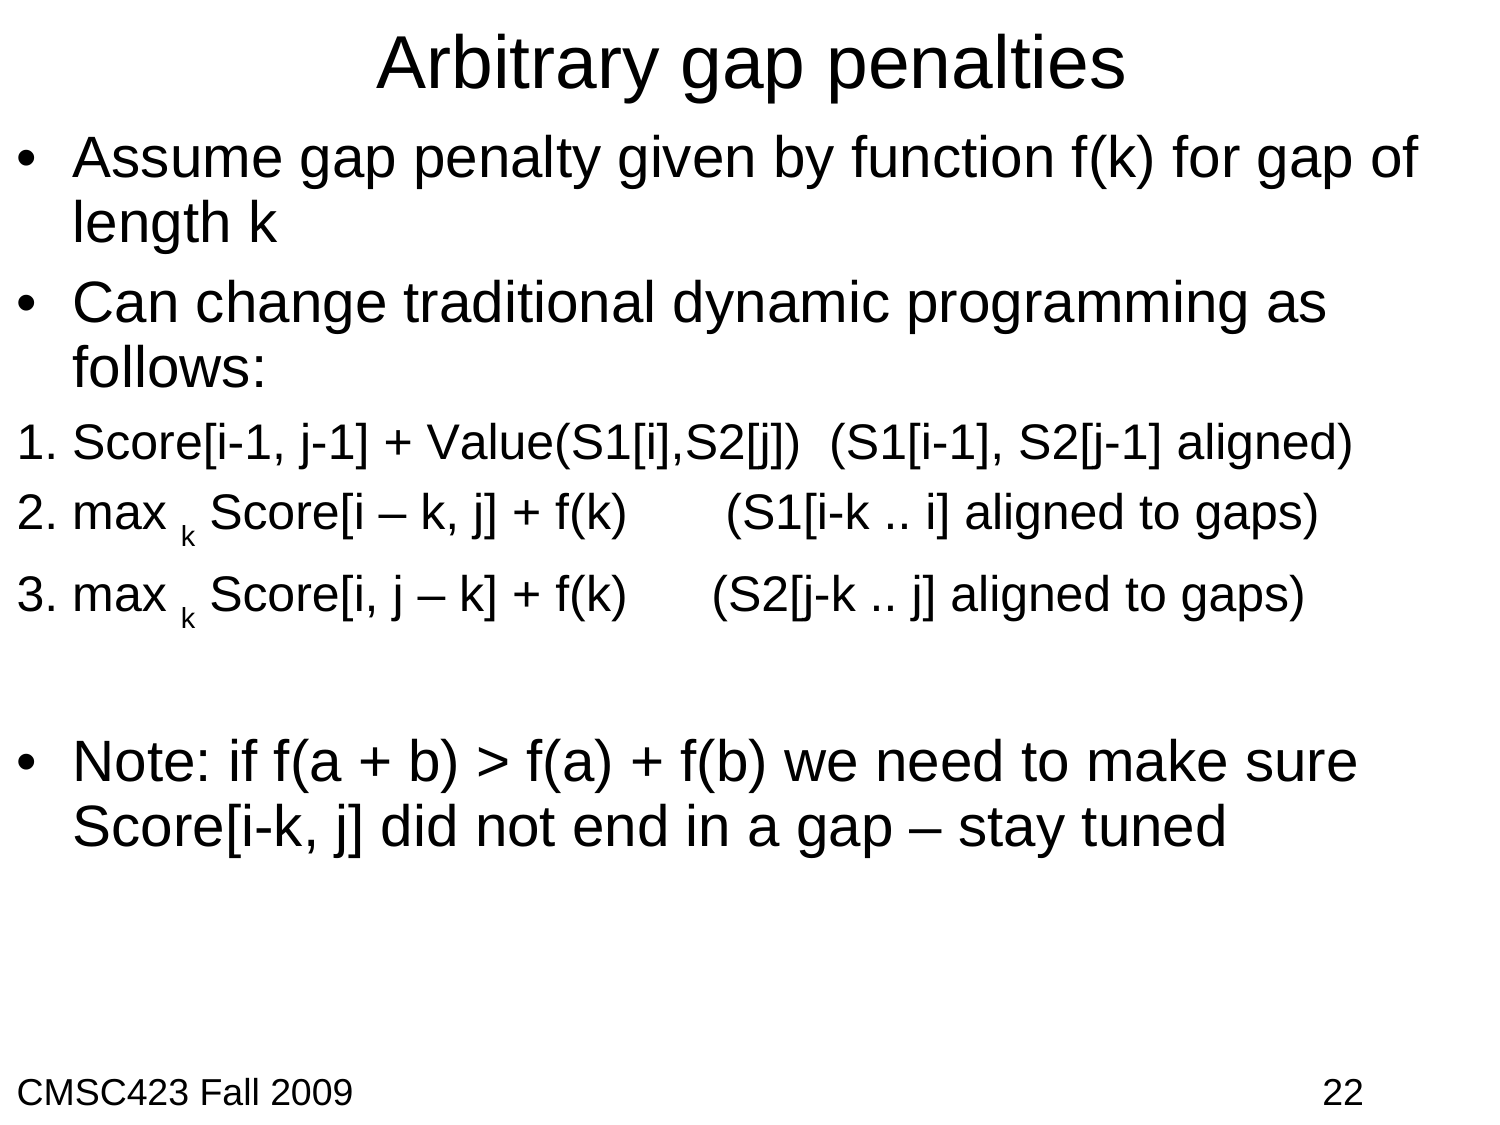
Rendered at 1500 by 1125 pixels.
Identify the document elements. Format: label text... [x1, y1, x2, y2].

list Assume gap penalty given by function f(k) for gap of length k Can change traditional dynamic programming as follows: 1. Score[i-1, j-1] + Value(S1[i],S2[j]) (S1[i-1], S2[j-1] aligned) 2. max k Score[i – k, j] + f(k) (S1[i-k .. i] aligned to gaps) 3. max k Score[i, j – k] + f(k) (S2[j-k .. j] aligned to gaps) Note: if f(a + b) > f(a) + f(b) we need to make sure Score[i-k, j] did not end in a gap – stay tuned [16, 124, 1485, 1057]
title Arbitrary gap penalties [19, 17, 1485, 108]
